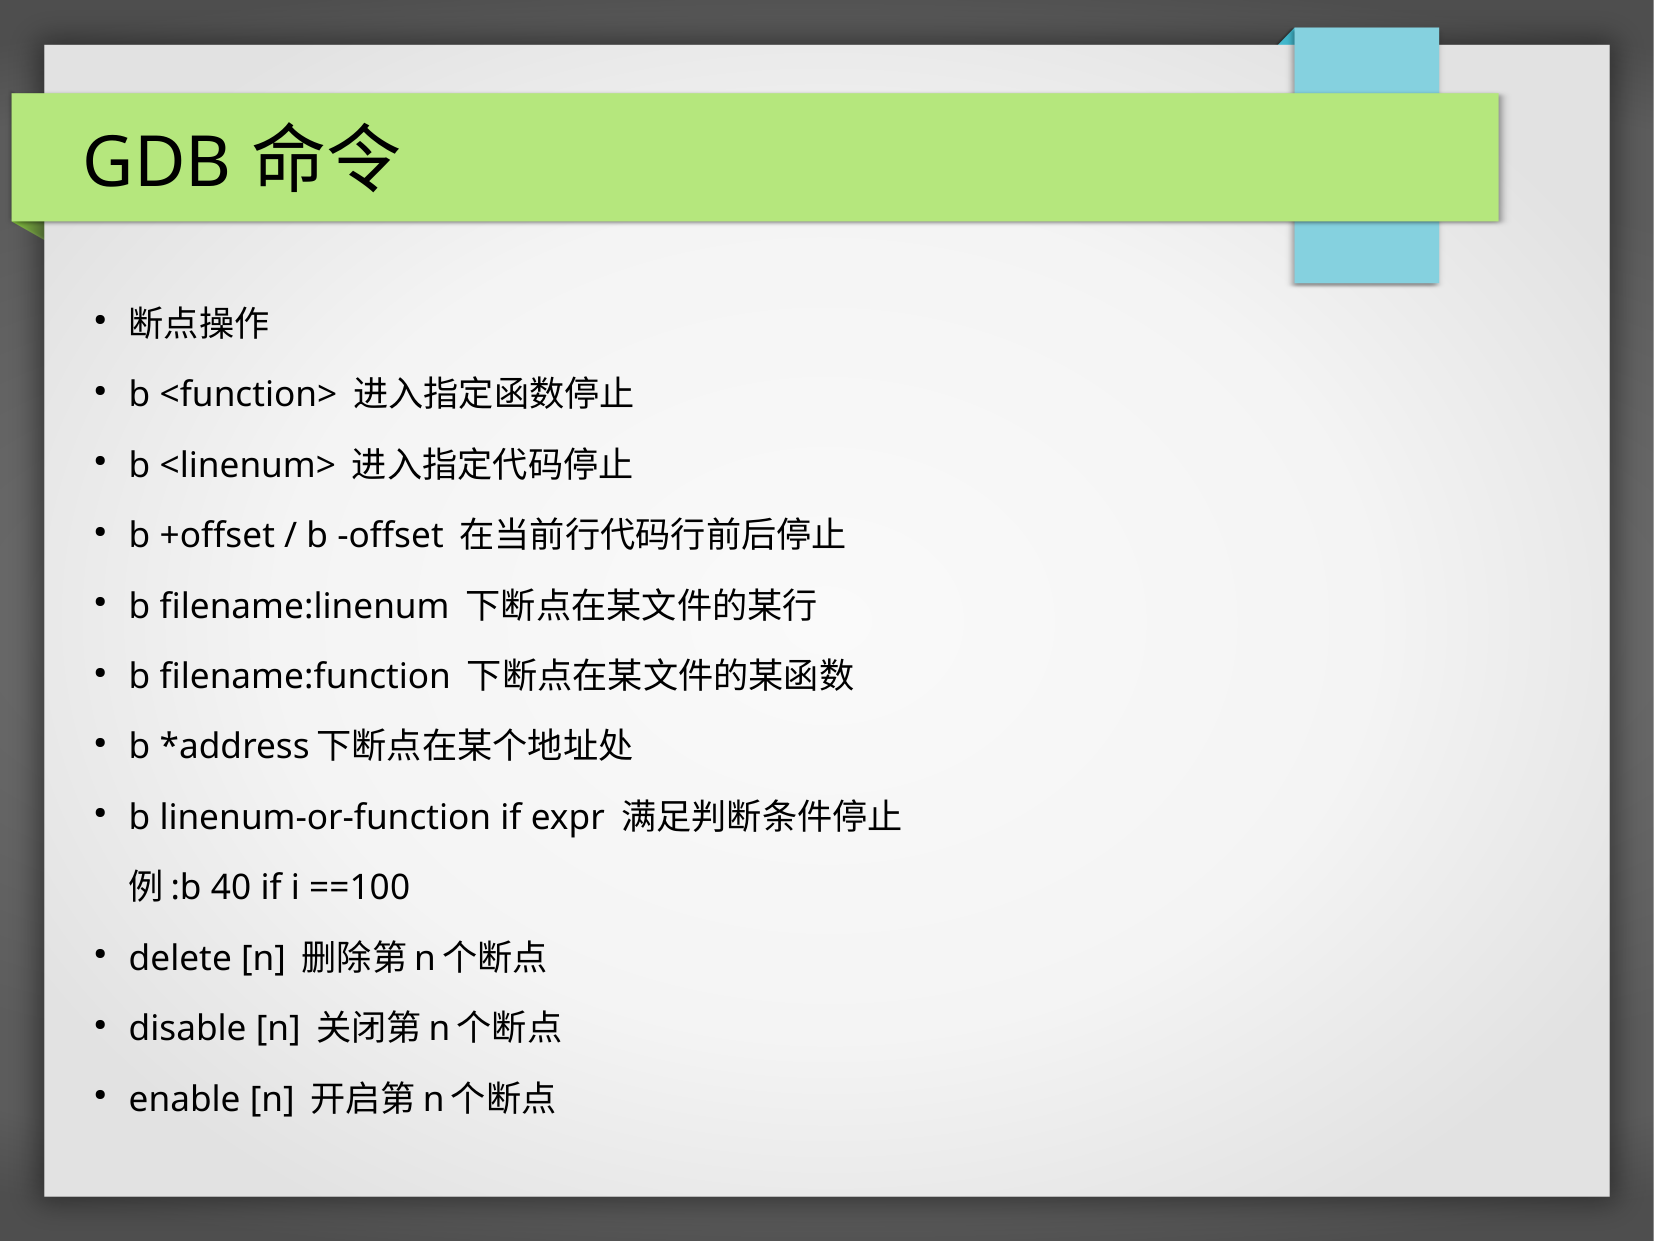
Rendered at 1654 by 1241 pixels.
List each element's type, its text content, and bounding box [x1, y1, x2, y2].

picture [0, 0, 1654, 1241]
title GDB命令 [82, 94, 1264, 213]
list 断点操作 b <function> 进入指定函数停止 b <linenum> 进入指定代码停止 b +offset / b -offset 在当前行代码行前后停止 b filename:linenum 下断点在某文件的某行 b filename:function 下断点在某文件的某函数 b *address下断点在某个地址处 b linenum-or-function if expr 满足判断条件停止 例:b 40 if i ==100 delete [n] 删除第n个断点 disable [n] 关闭第n个断点 enable [n] 开启第n个断点 [82, 295, 1571, 1126]
